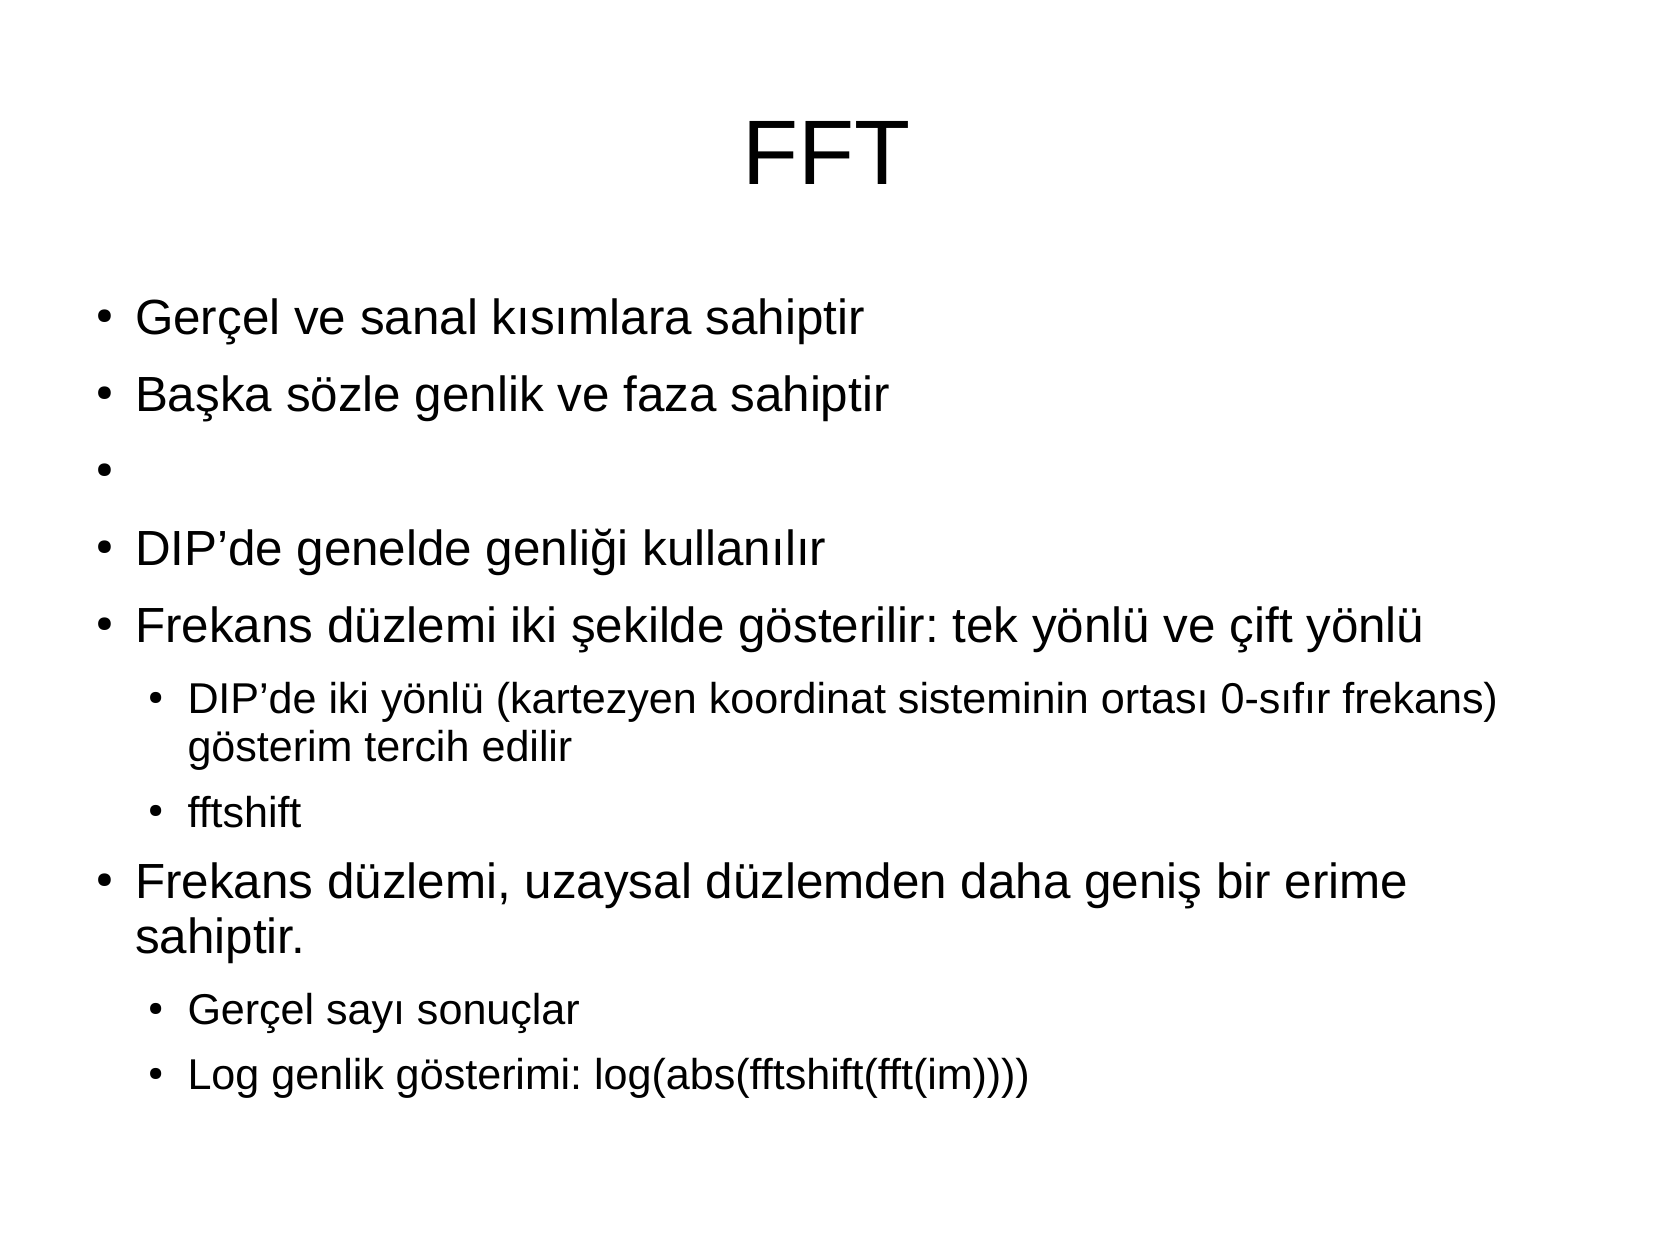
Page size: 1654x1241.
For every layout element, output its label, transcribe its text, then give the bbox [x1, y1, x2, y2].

title FFT [82, 56, 1571, 250]
list Gerçel ve sanal kısımlara sahiptir Başka sözle genlik ve faza sahiptir DIP’de genelde genliği kullanılır Frekans düzlemi iki şekilde gösterilir: tek yönlü ve çift yönlü DIP’de iki yönlü (kartezyen koordinat sisteminin ortası 0-sıfır frekans) gösterim tercih edilir fftshift Frekans düzlemi, uzaysal düzlemden daha geniş bir erime sahiptir. Gerçel sayı sonuçlar Log genlik gösterimi: log(abs(fftshift(fft(im)))) [82, 290, 1571, 1109]
